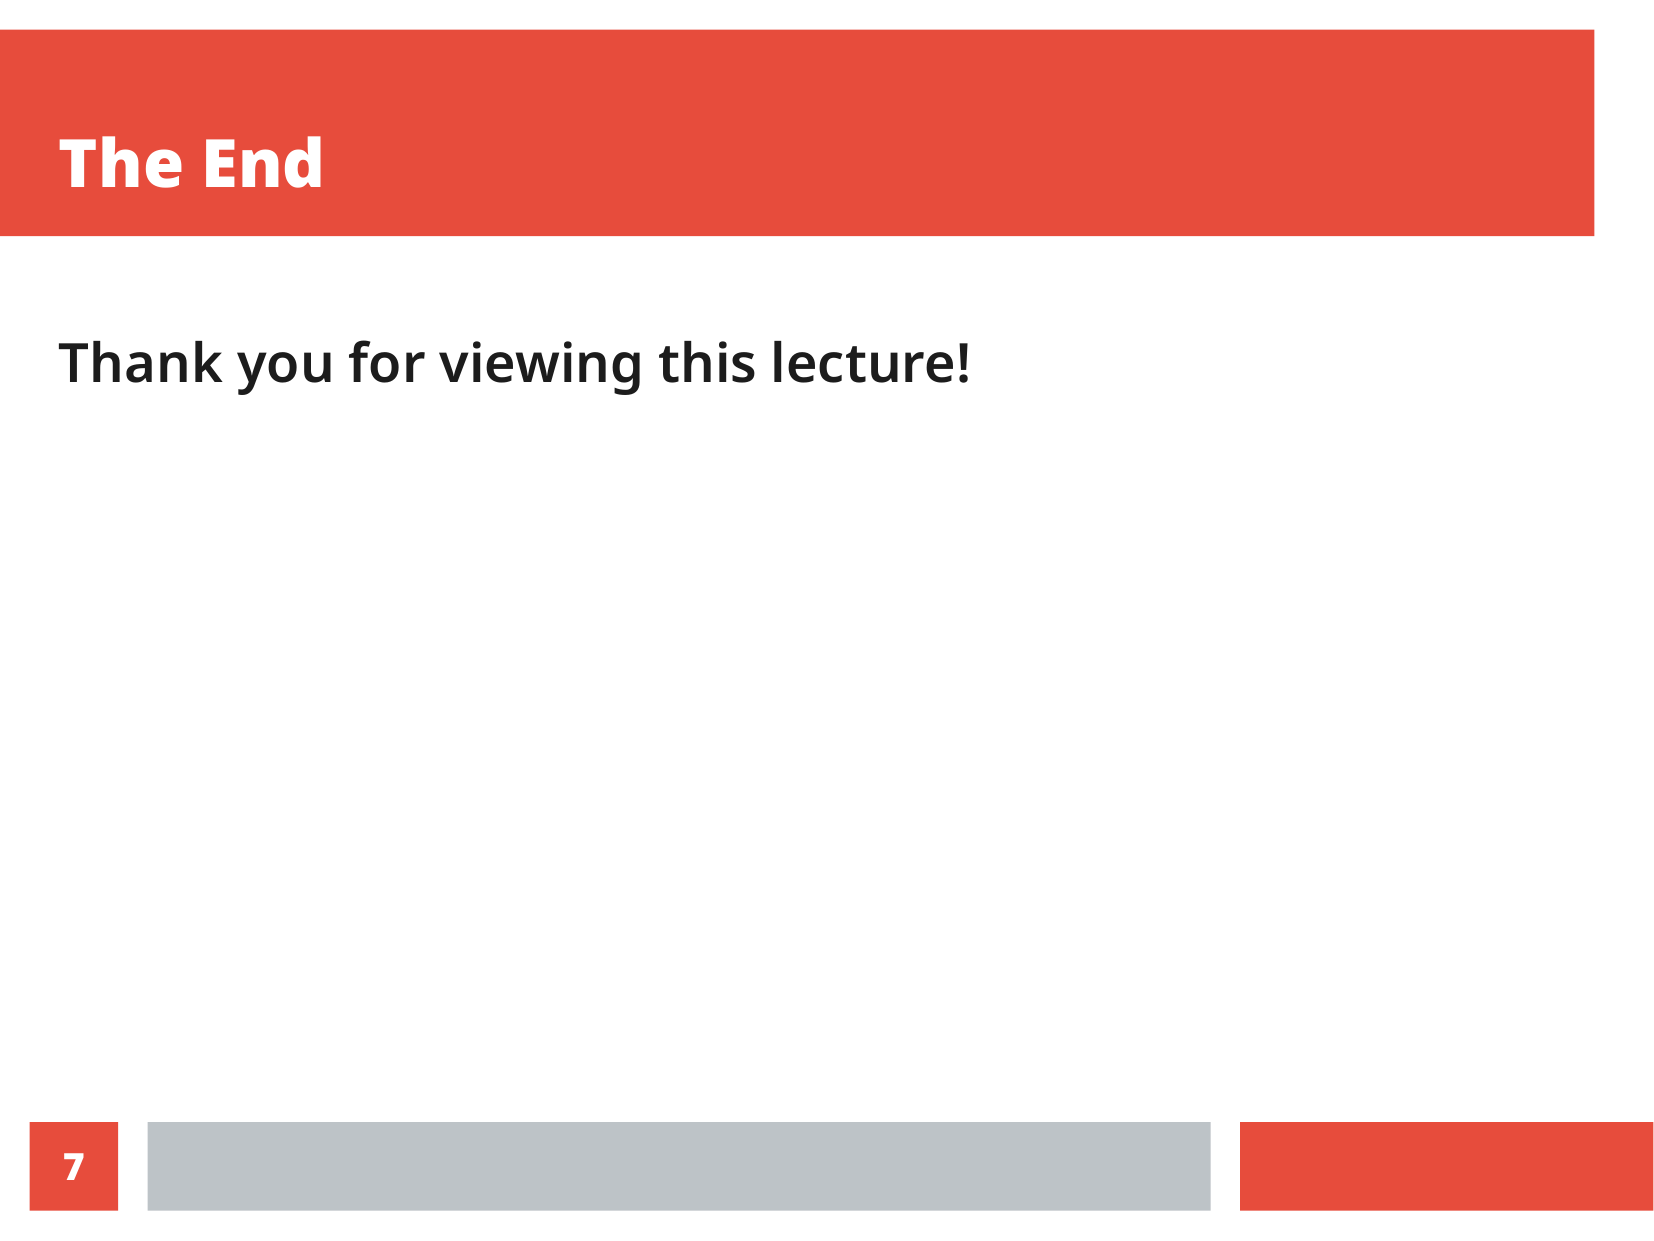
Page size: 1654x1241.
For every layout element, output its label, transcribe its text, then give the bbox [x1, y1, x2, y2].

list Thank you for viewing this lecture! [59, 324, 1565, 1093]
title The End [59, 59, 1595, 207]
